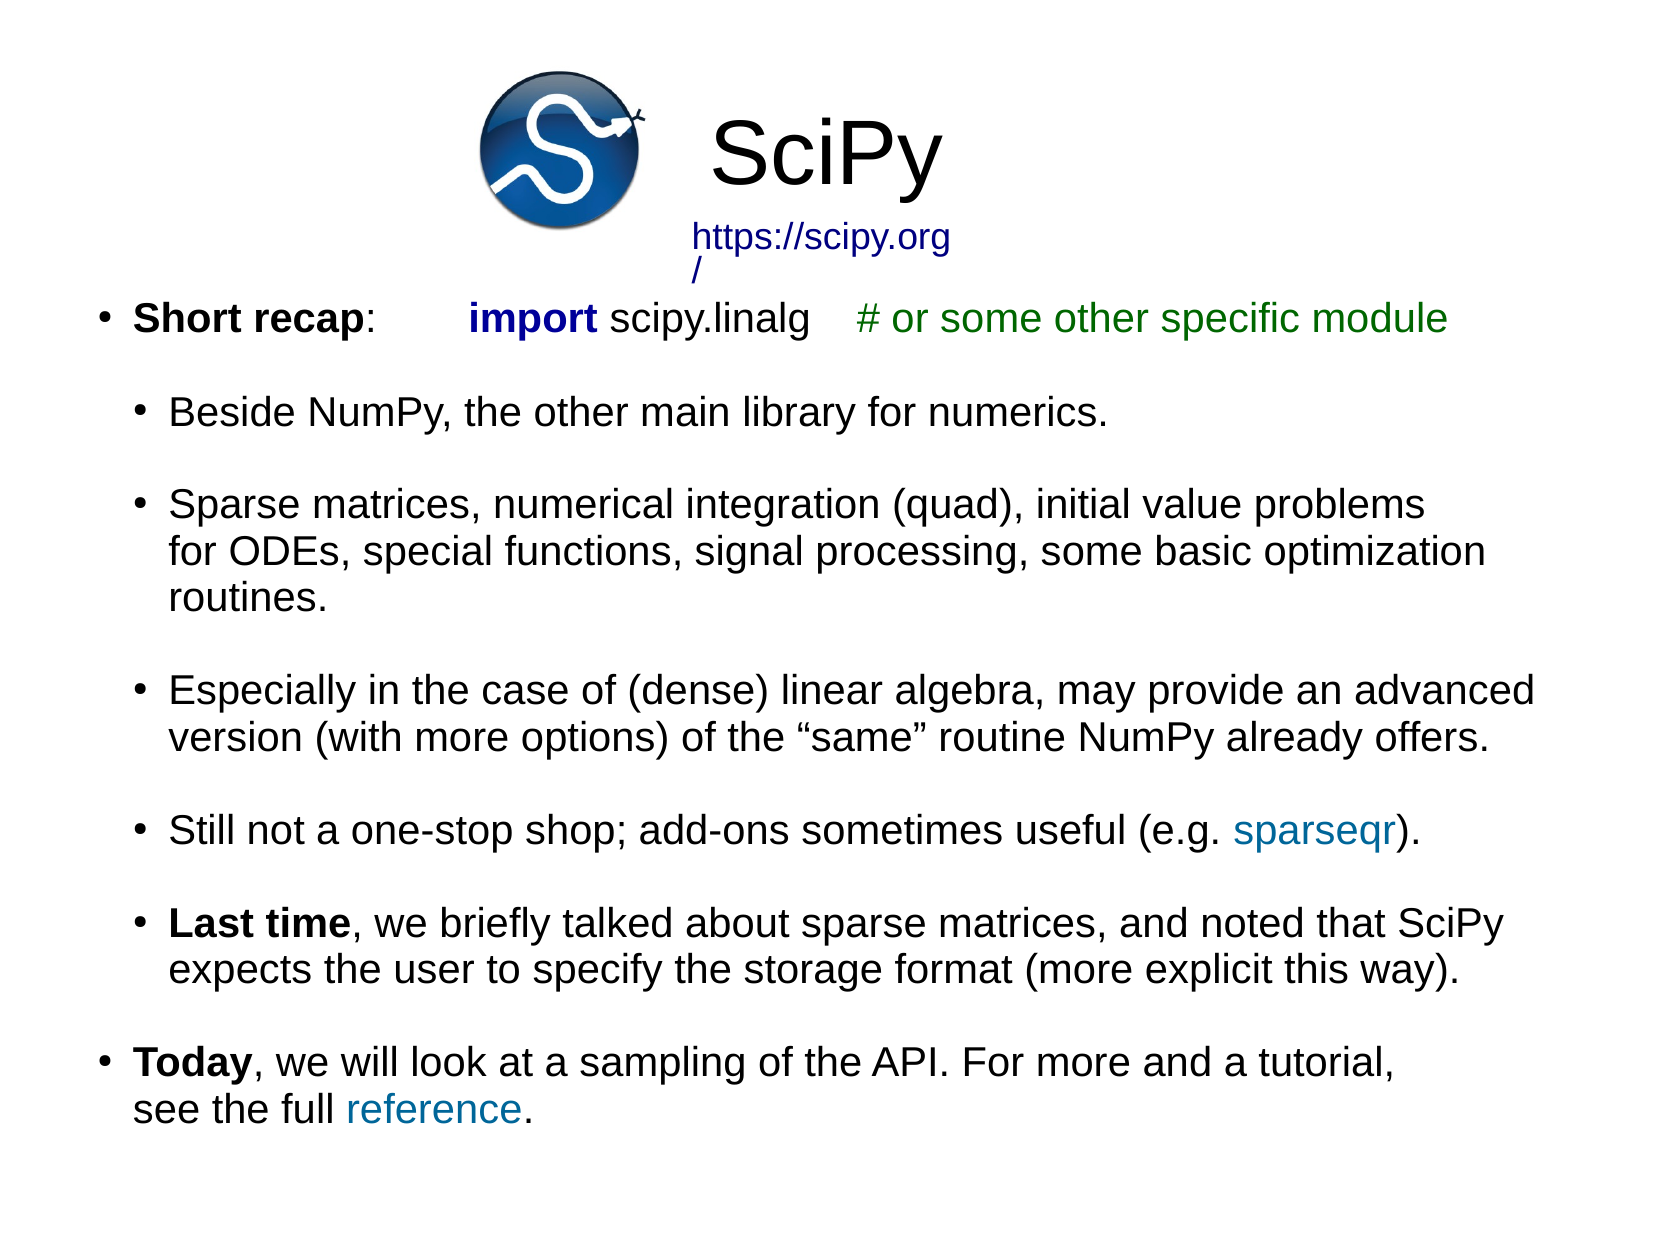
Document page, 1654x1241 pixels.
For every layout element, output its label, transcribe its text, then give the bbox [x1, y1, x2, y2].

title SciPy [82, 49, 1571, 257]
text_box https://scipy.org/ [676, 207, 977, 265]
text_box Short recap: import scipy.linalg # or some other specific module Beside NumPy, the other main library for numerics. Sparse matrices, numerical integration (quad), initial value problems for ODEs, special functions, signal processing, some basic optimization routines. Especially in the case of (dense) linear algebra, may provide an advanced version (with more options) of the “same” routine NumPy already offers. Still not a one-stop shop; add-ons sometimes useful (e.g. sparseqr). Last time, we briefly talked about sparse matrices, and noted that SciPy expects the user to specify the storage format (more explicit this way). Today, we will look at a sampling of the API. For more and a tutorial, see the full reference. [82, 222, 1561, 1157]
